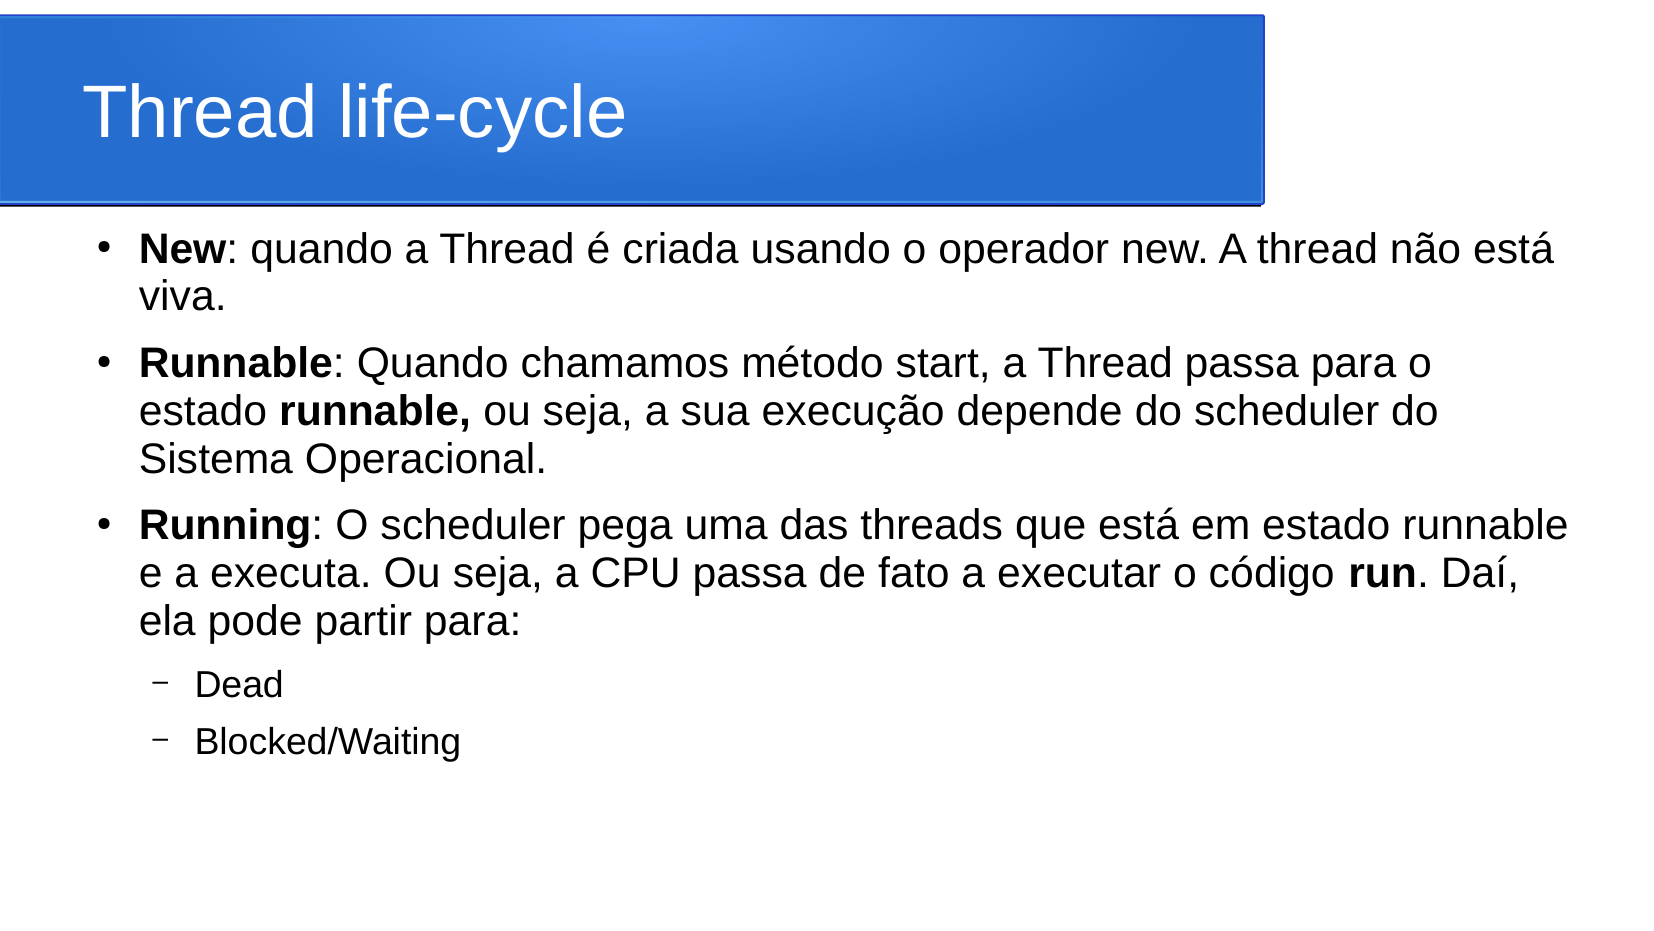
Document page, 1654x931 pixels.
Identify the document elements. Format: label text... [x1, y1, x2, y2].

list New: quando a Thread é criada usando o operador new. A thread não está viva. Runnable: Quando chamamos método start, a Thread passa para o estado runnable, ou seja, a sua execução depende do scheduler do Sistema Operacional. Running: O scheduler pega uma das threads que está em estado runnable e a executa. Ou seja, a CPU passa de fato a executar o código run. Daí, ela pode partir para: Dead Blocked/Waiting [82, 224, 1571, 764]
title Thread life-cycle [82, 35, 1235, 189]
